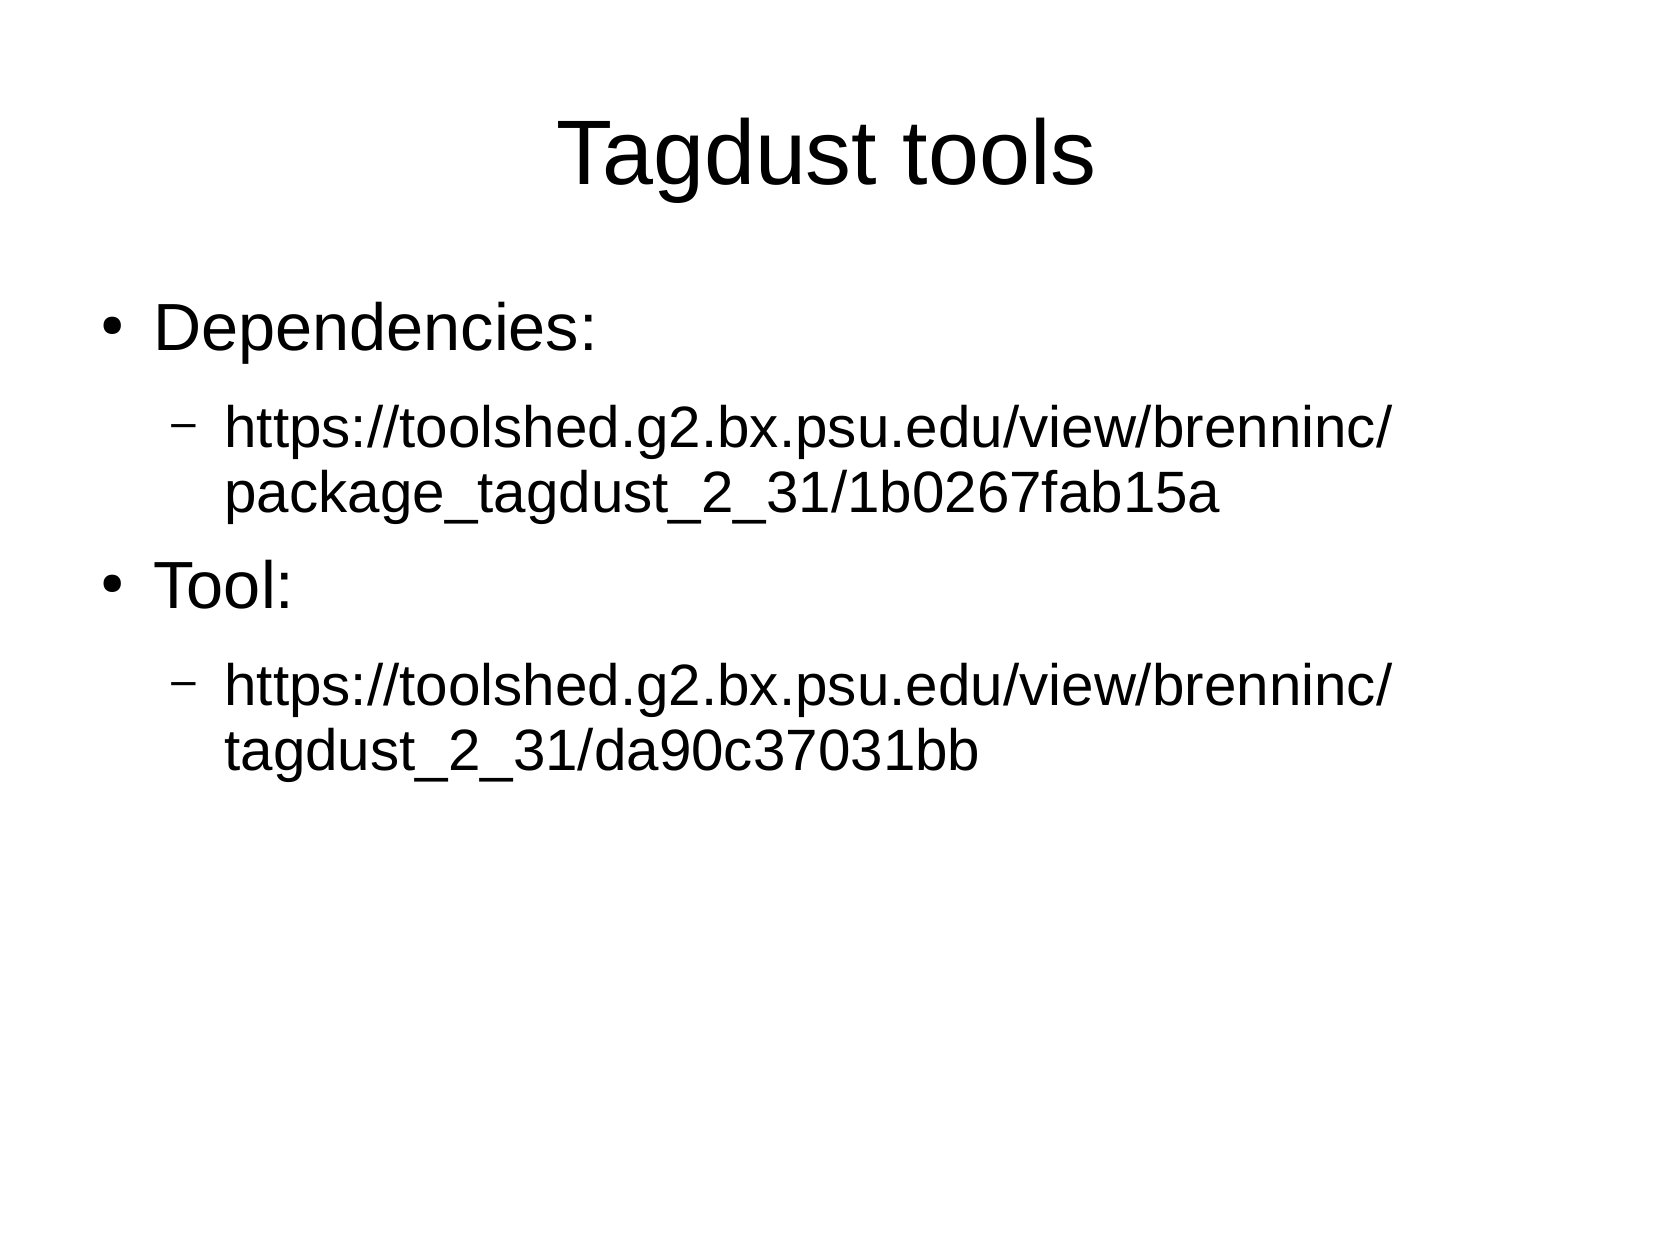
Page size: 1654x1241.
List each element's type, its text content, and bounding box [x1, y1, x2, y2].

list Dependencies: https://toolshed.g2.bx.psu.edu/view/brenninc/package_tagdust_2_31/1b0267fab15a Tool: https://toolshed.g2.bx.psu.edu/view/brenninc/tagdust_2_31/da90c37031bb [82, 290, 1571, 1010]
title Tagdust tools [82, 49, 1571, 257]
